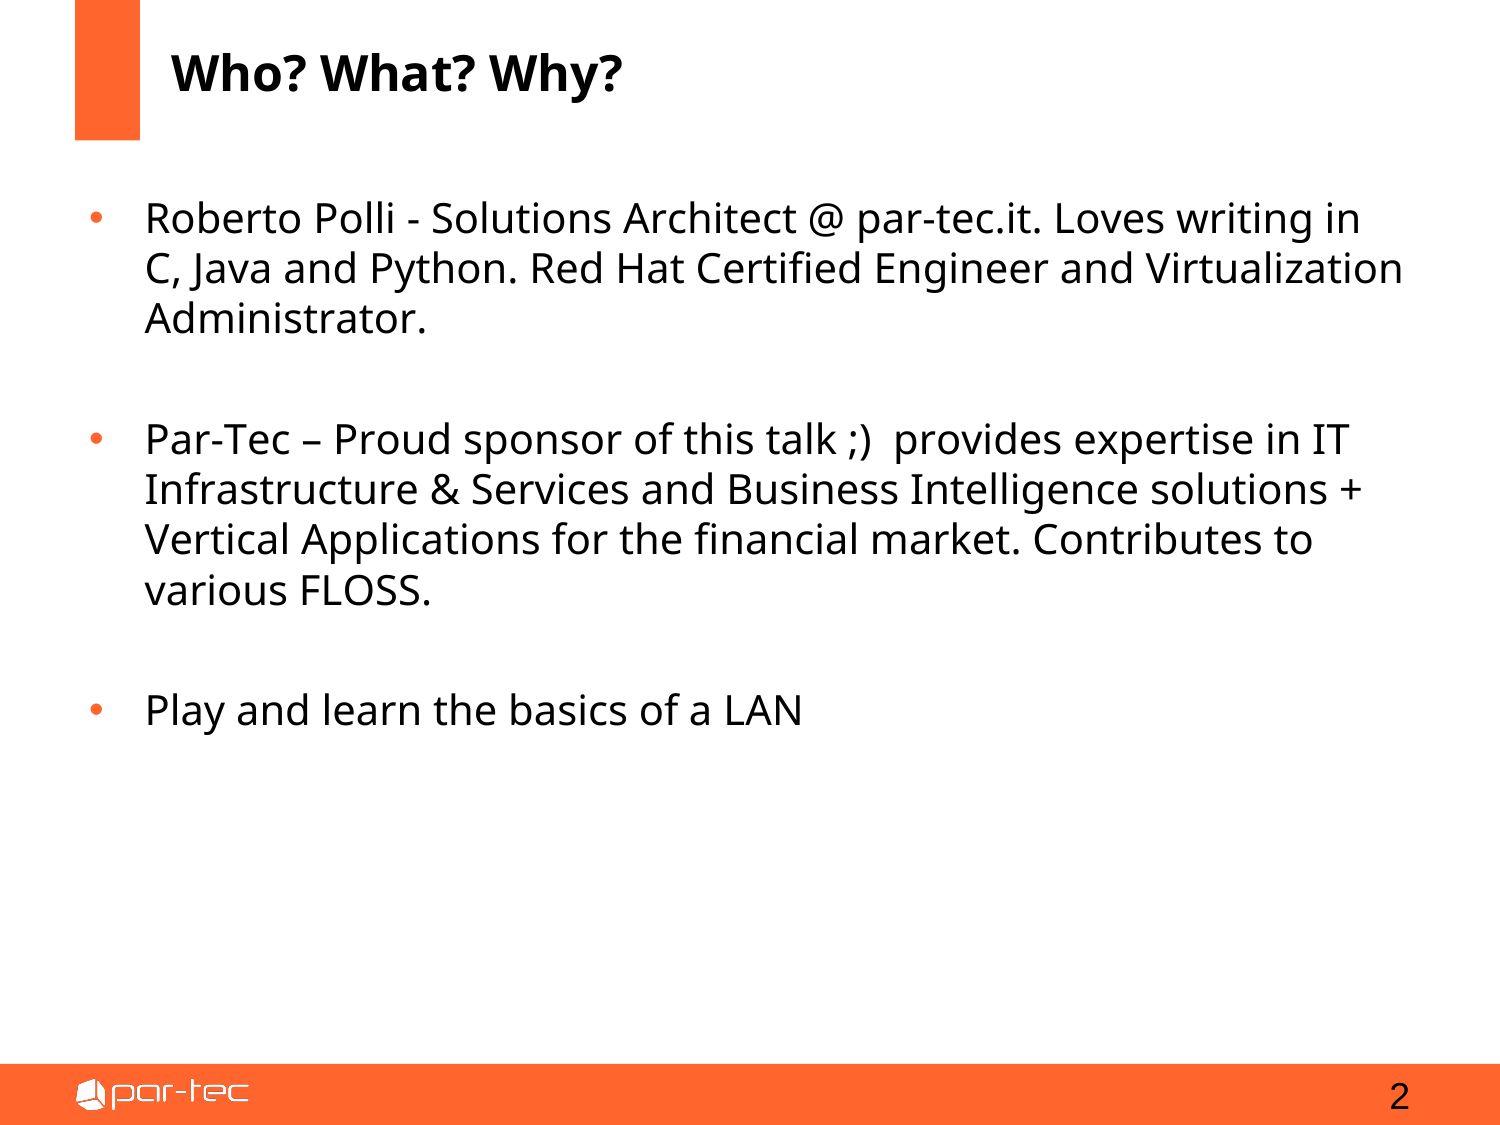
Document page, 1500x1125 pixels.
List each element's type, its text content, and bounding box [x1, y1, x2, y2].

picture [75, 1077, 250, 1116]
text_box Roberto Polli - Solutions Architect @ par-tec.it. Loves writing in C, Java and Python. Red Hat Certified Engineer and Virtualization Administrator. Par-Tec – Proud sponsor of this talk ;) provides expertise in IT Infrastructure & Services and Business Intelligence solutions + Vertical Applications for the financial market. Contributes to various FLOSS. Play and learn the basics of a LAN [74, 184, 1425, 1030]
text_box Who? What? Why? [171, 0, 1424, 143]
